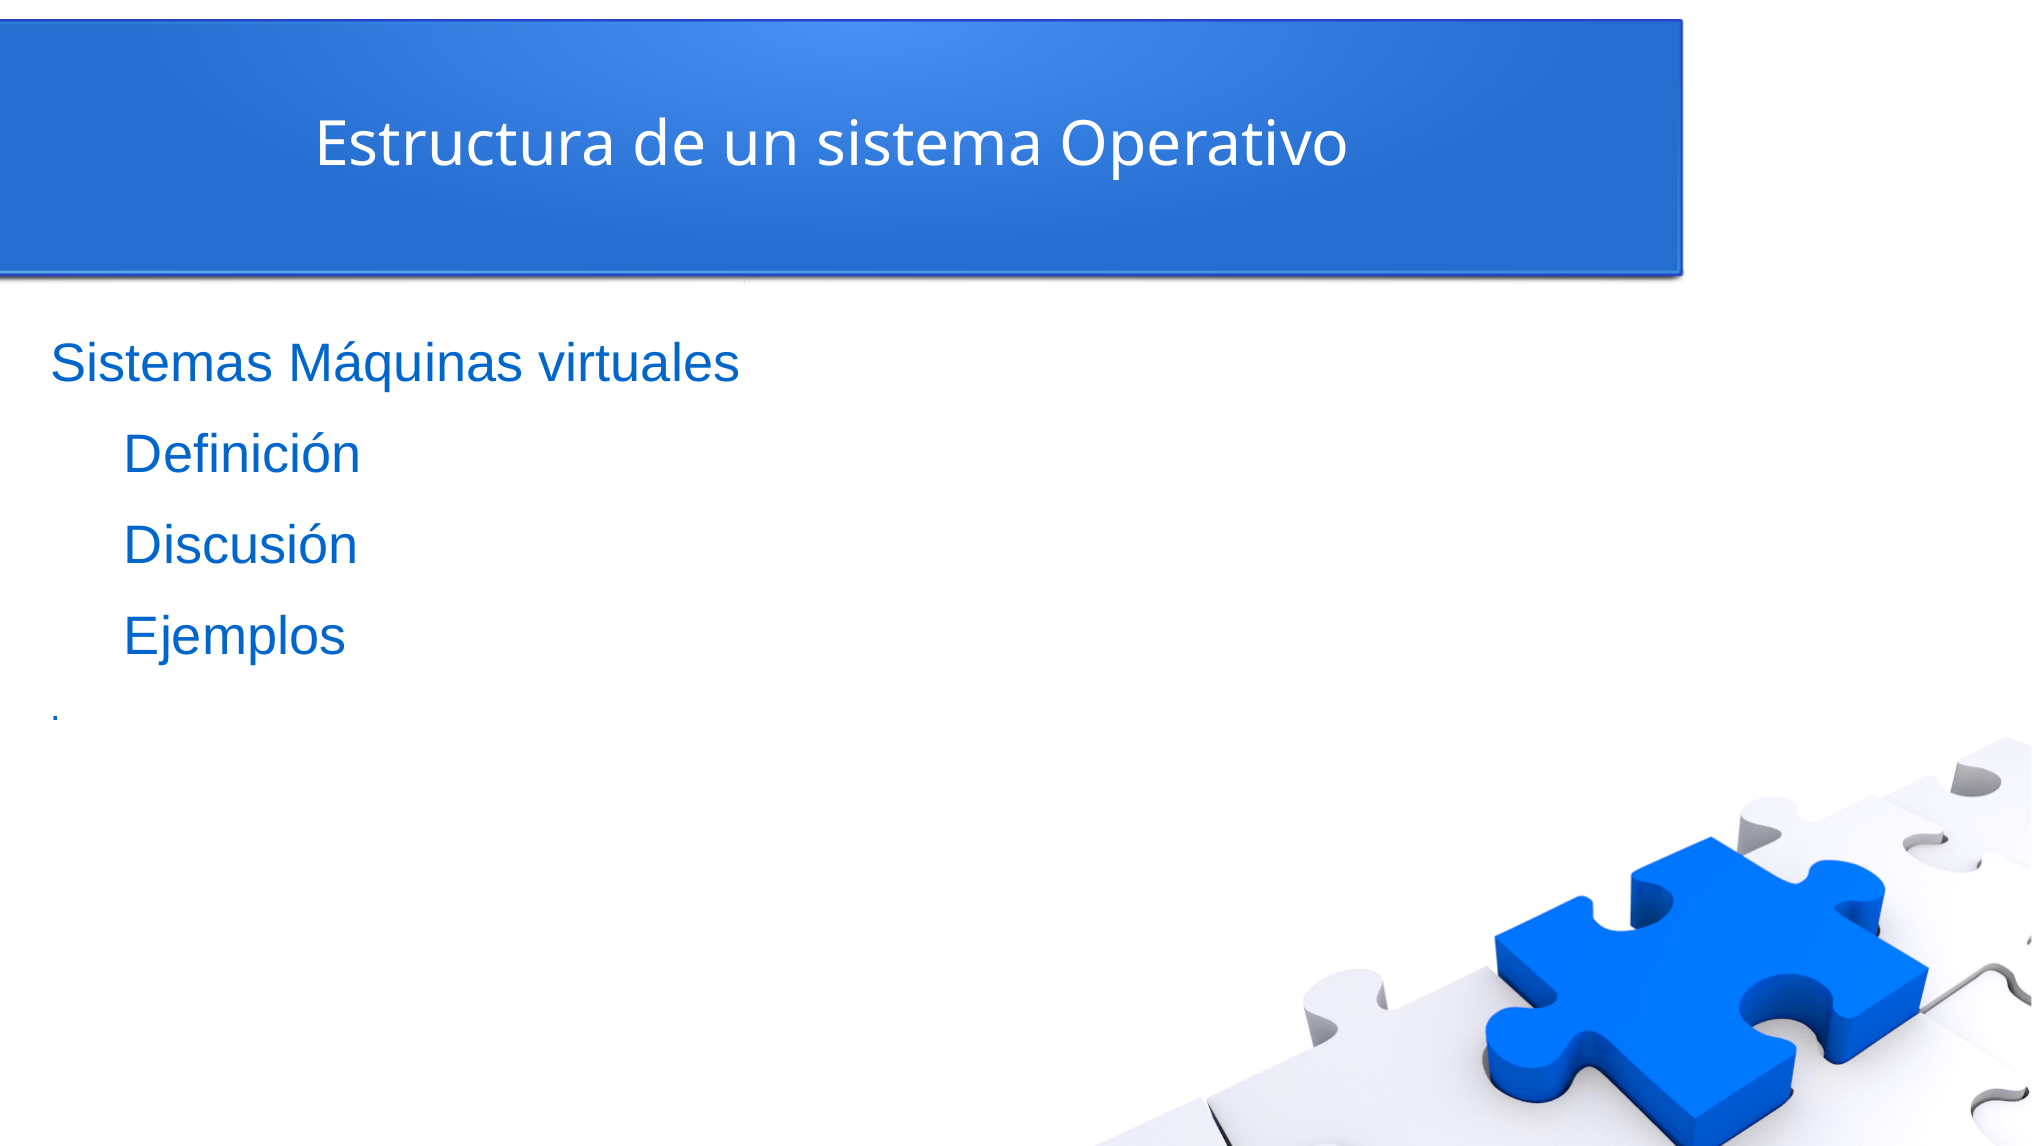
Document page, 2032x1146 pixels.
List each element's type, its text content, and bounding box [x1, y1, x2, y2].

picture [0, 19, 1689, 284]
title Estructura de un sistema Operativo [0, 45, 1666, 237]
picture [1071, 605, 2032, 1146]
text_box Sistemas Máquinas virtuales Definición Discusión Ejemplos . [35, 295, 1571, 779]
